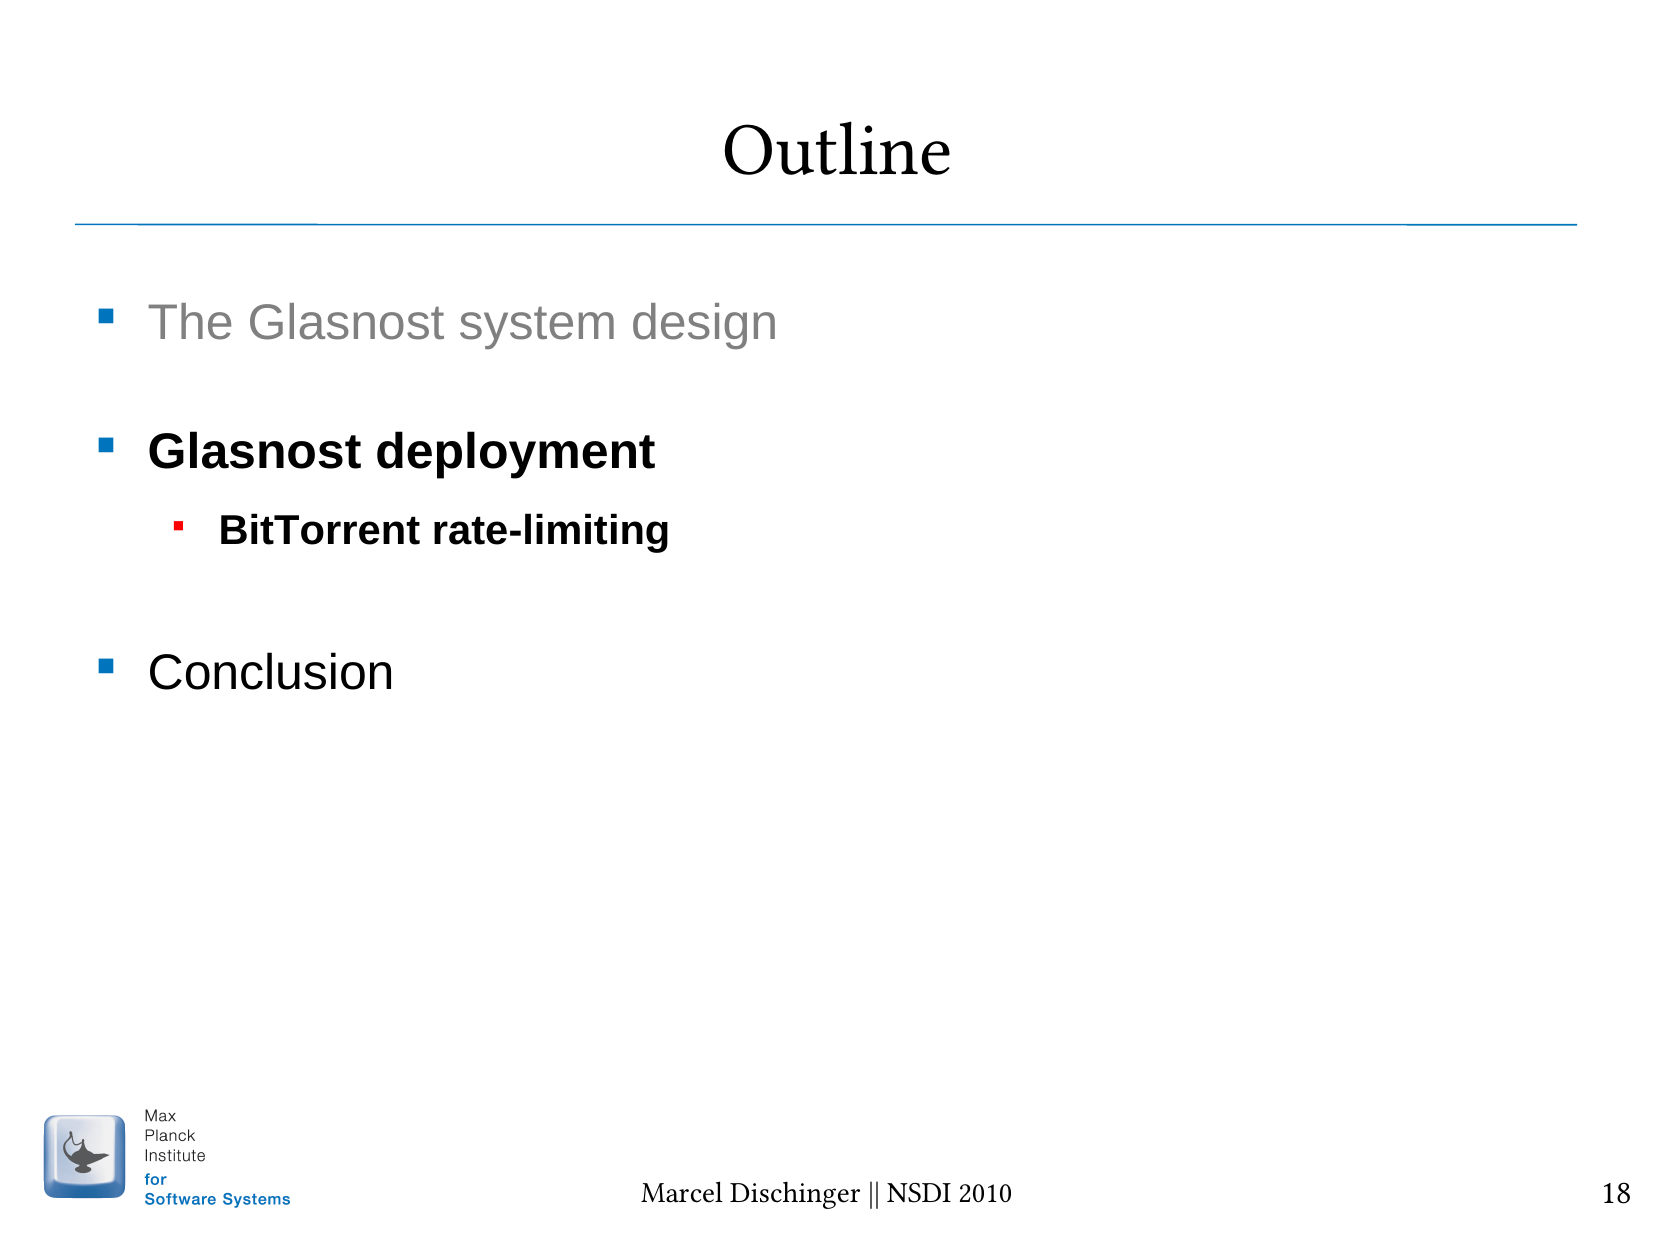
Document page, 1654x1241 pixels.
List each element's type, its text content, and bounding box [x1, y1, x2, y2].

list The Glasnost system design Glasnost deployment BitTorrent rate-limiting Conclusion [77, 277, 1579, 1180]
title Outline [54, 51, 1621, 252]
